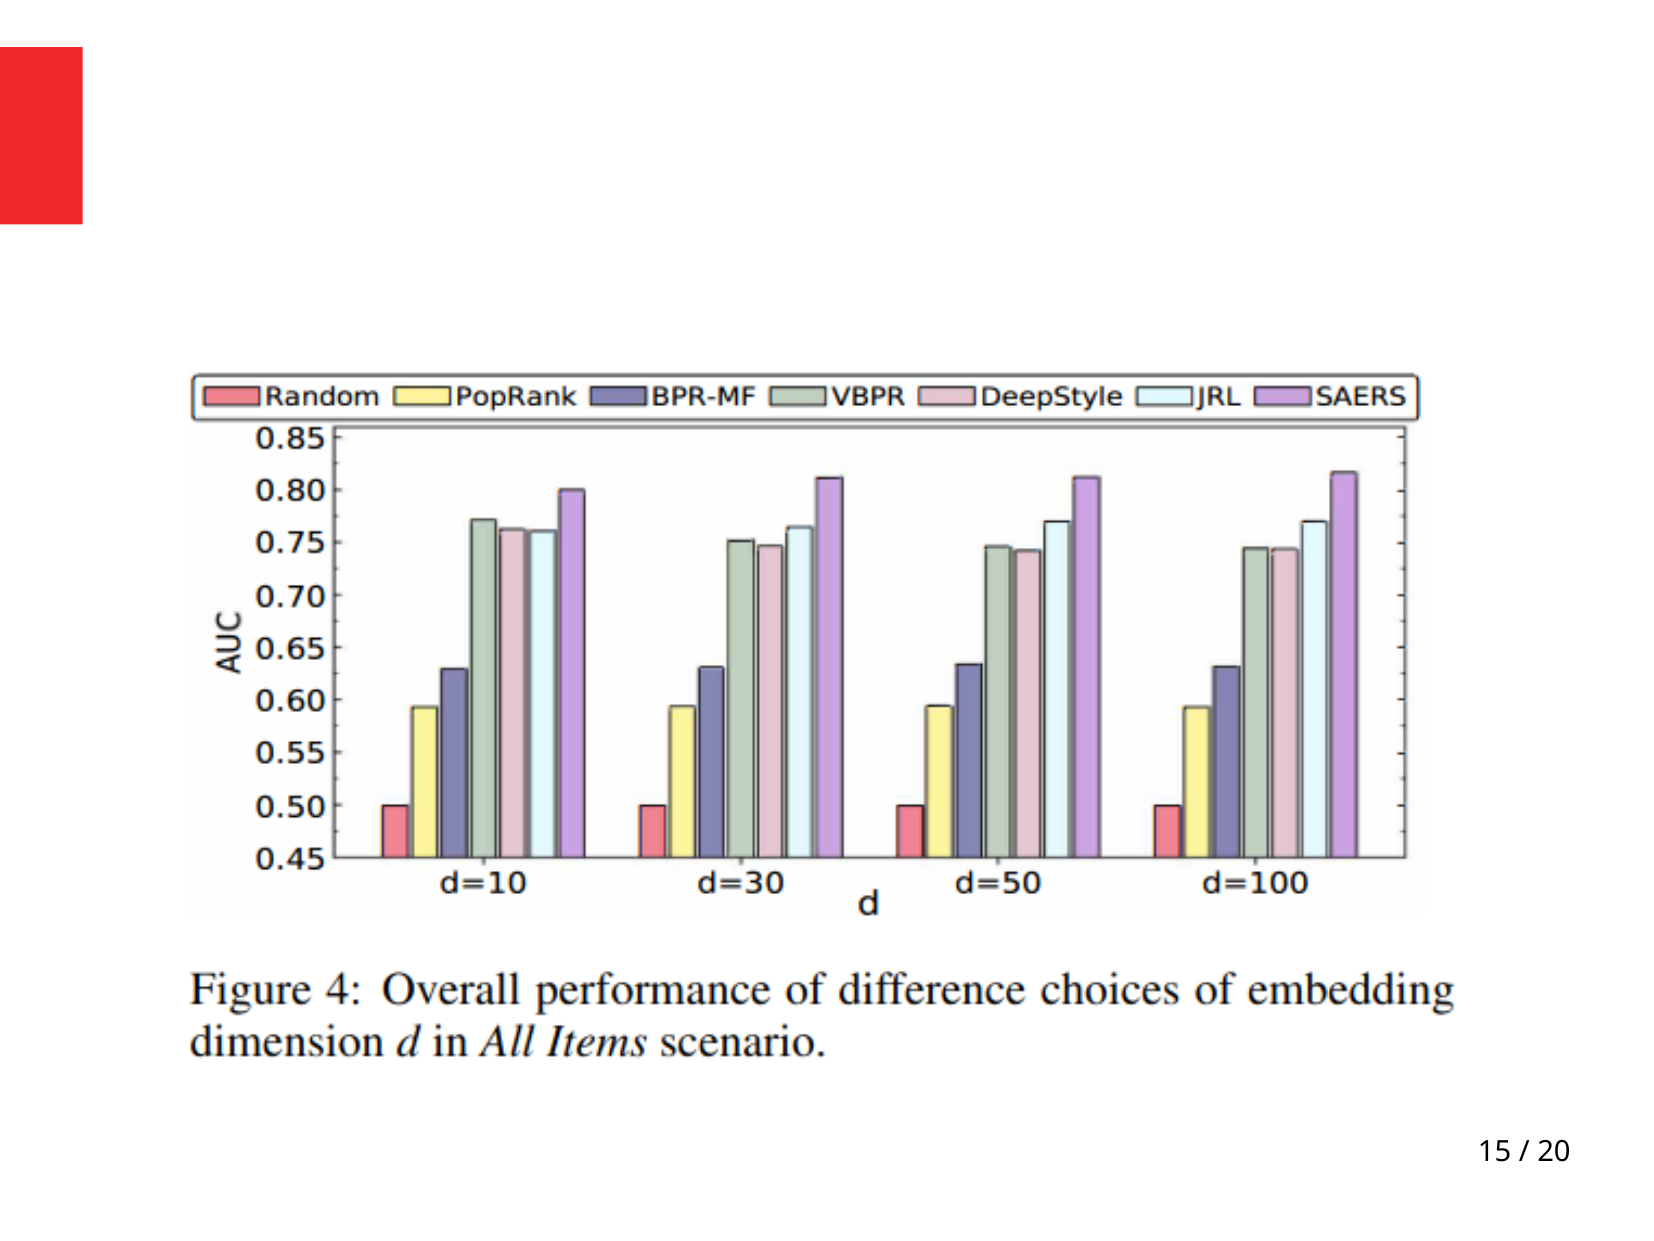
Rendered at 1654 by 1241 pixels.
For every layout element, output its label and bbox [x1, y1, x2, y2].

picture [172, 354, 1482, 1074]
